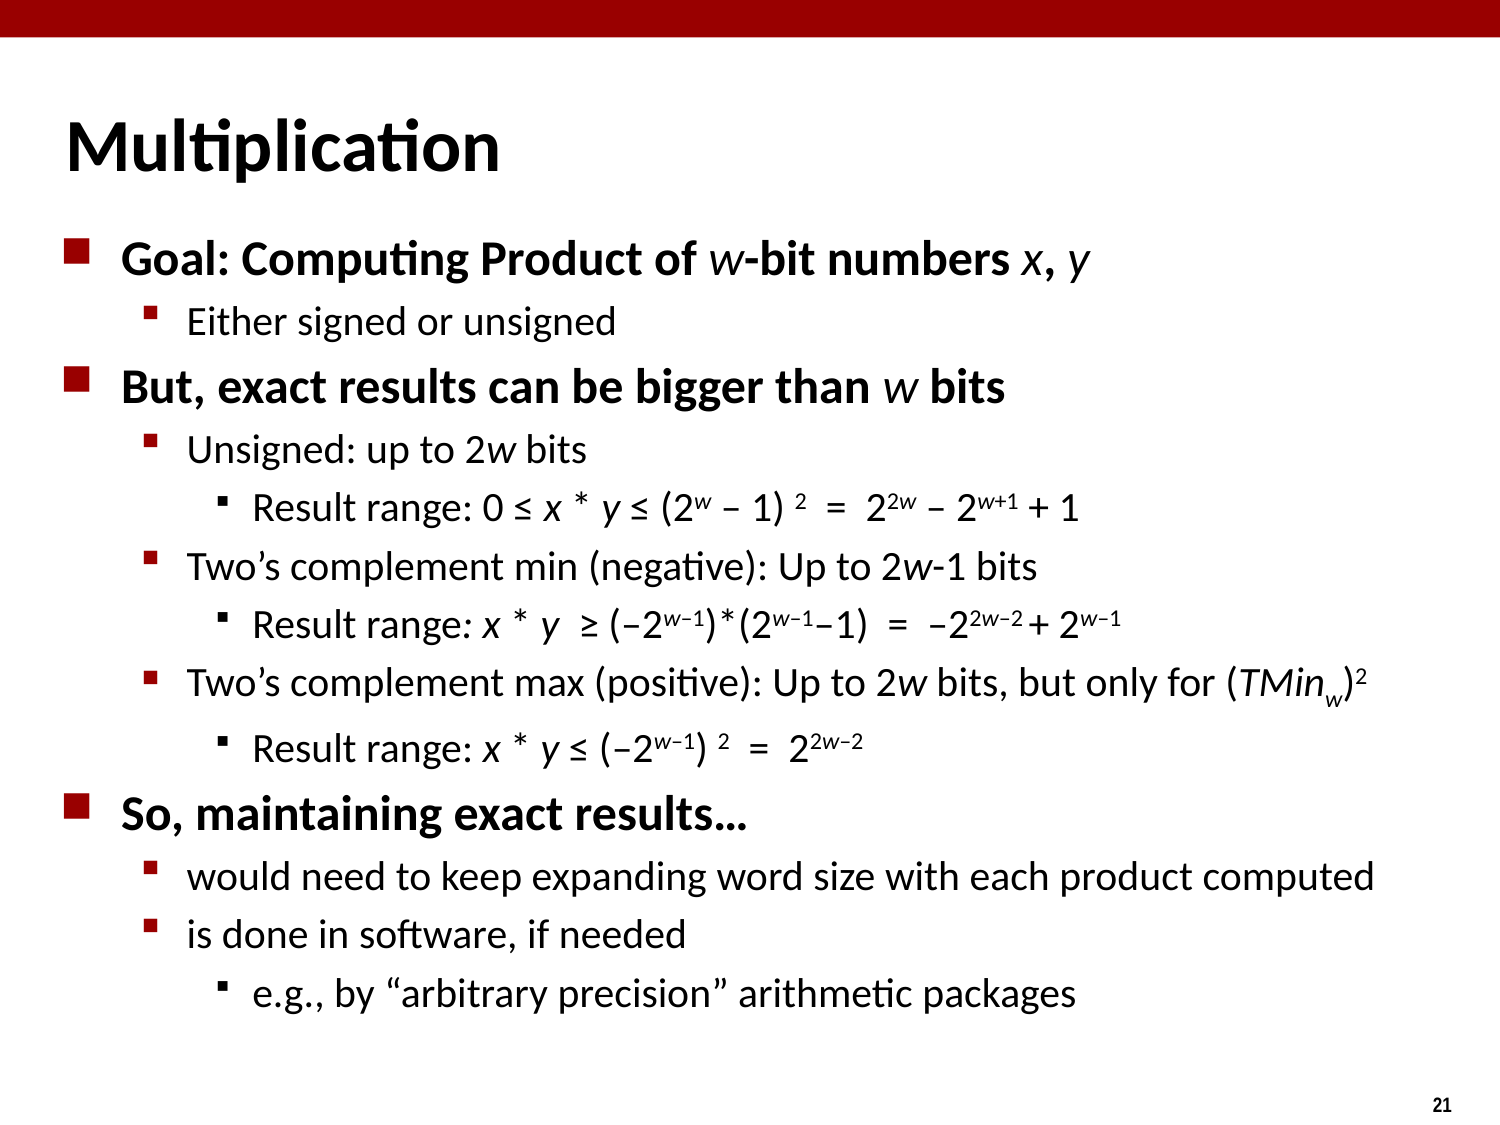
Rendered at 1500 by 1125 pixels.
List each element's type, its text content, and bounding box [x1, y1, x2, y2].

list Goal: Computing Product of w-bit numbers x, y Either signed or unsigned But, exact results can be bigger than w bits Unsigned: up to 2w bits Result range: 0 ≤ x * y ≤ (2w – 1) 2 = 22w – 2w+1 + 1 Two’s complement min (negative): Up to 2w-1 bits Result range: x * y ≥ (–2w–1)*(2w–1–1) = –22w–2 + 2w–1 Two’s complement max (positive): Up to 2w bits, but only for (TMinw)2 Result range: x * y ≤ (–2w–1) 2 = 22w–2 So, maintaining exact results… would need to keep expanding word size with each product computed is done in software, if needed e.g., by “arbitrary precision” arithmetic packages [50, 217, 1413, 1075]
title Multiplication [50, 96, 1020, 188]
